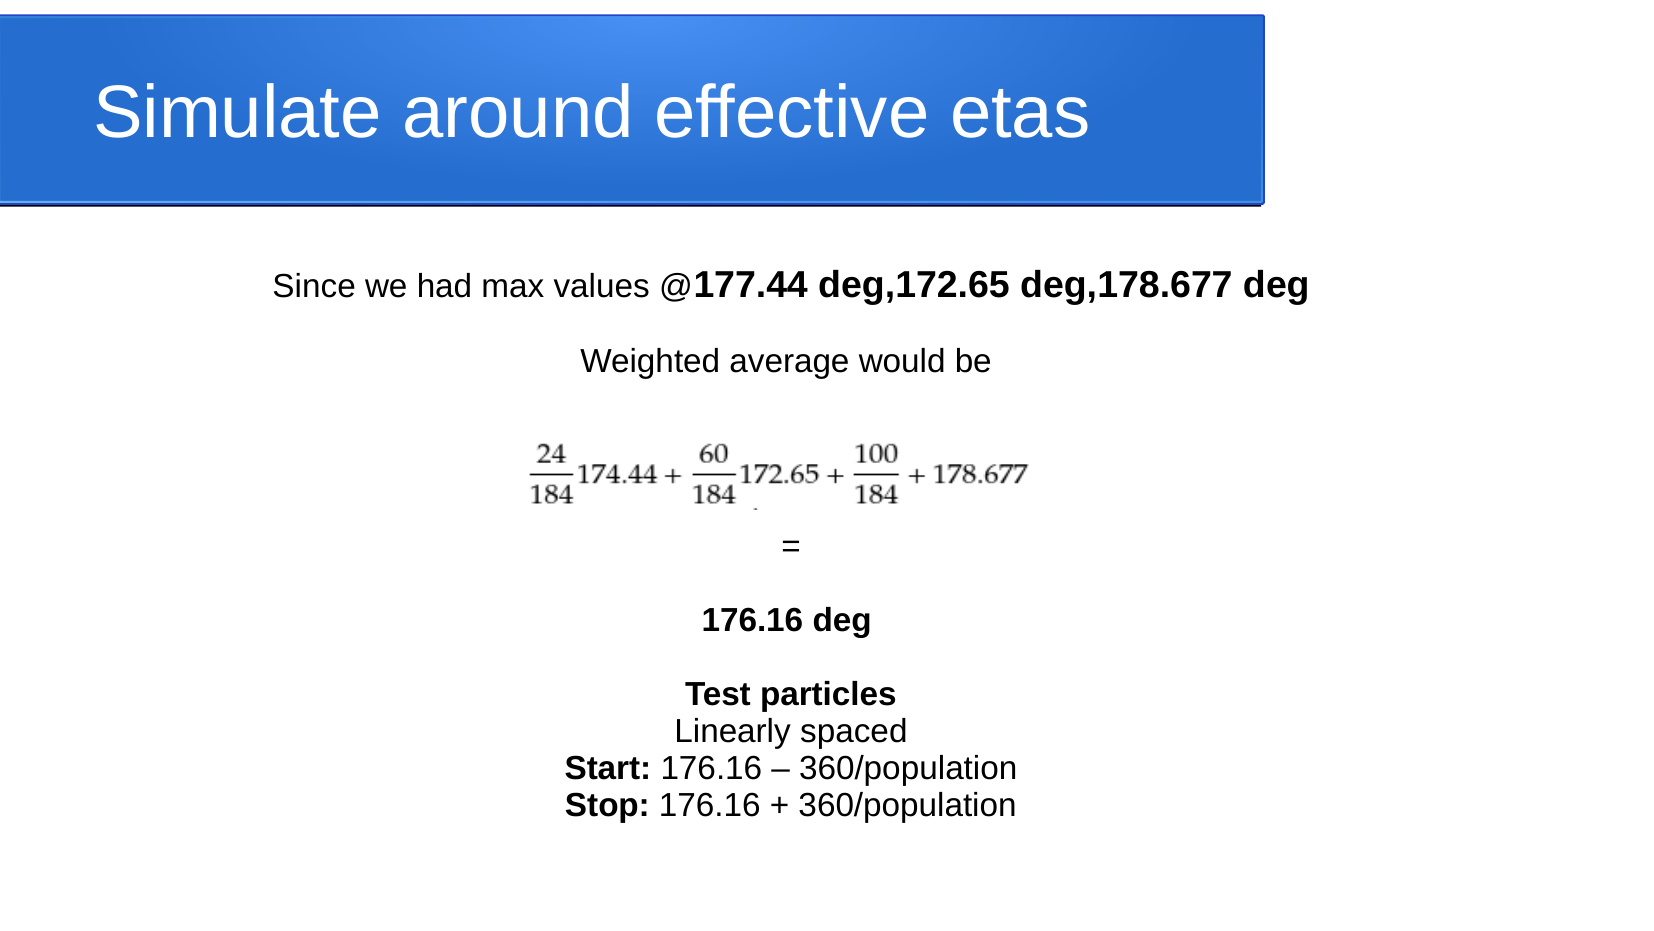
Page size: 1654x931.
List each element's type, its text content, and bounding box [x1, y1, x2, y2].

picture [480, 427, 1081, 511]
subtitle Since we had max values @177.44 deg,172.65 deg,178.677 deg Weighted average would be = 176.16 deg Test particles Linearly spaced Start: 176.16 – 360/population Stop: 176.16 + 360/population [45, 253, 1538, 871]
title Simulate around effective etas [18, 35, 1171, 189]
